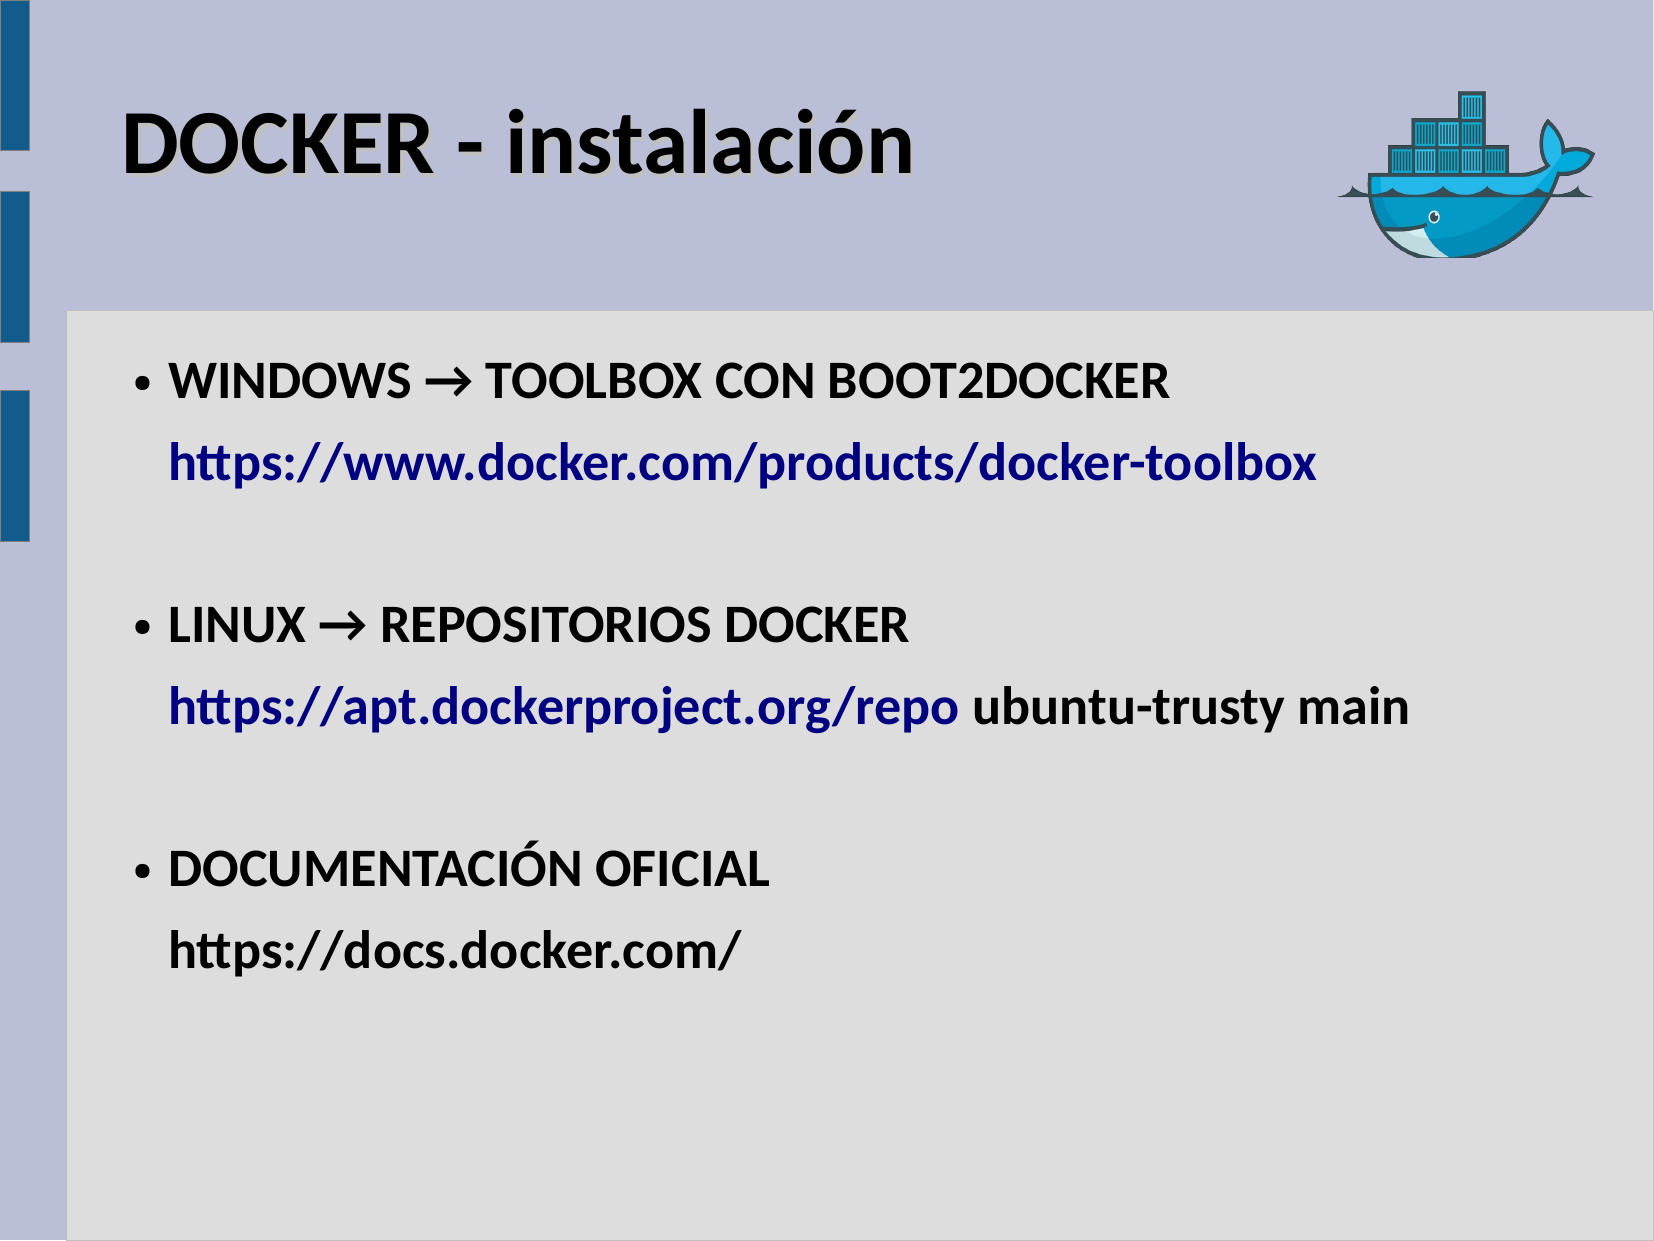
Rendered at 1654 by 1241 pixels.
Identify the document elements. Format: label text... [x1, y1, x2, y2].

picture [1287, 35, 1642, 258]
text_box DOCKER - instalación [106, 97, 1229, 225]
text_box WINDOWS → TOOLBOX CON BOOT2DOCKER https://www.docker.com/products/docker-toolbox LINUX → REPOSITORIOS DOCKER https://apt.dockerproject.org/repo ubuntu-trusty main DOCUMENTACIÓN OFICIAL https://docs.docker.com/ [118, 323, 1583, 1241]
